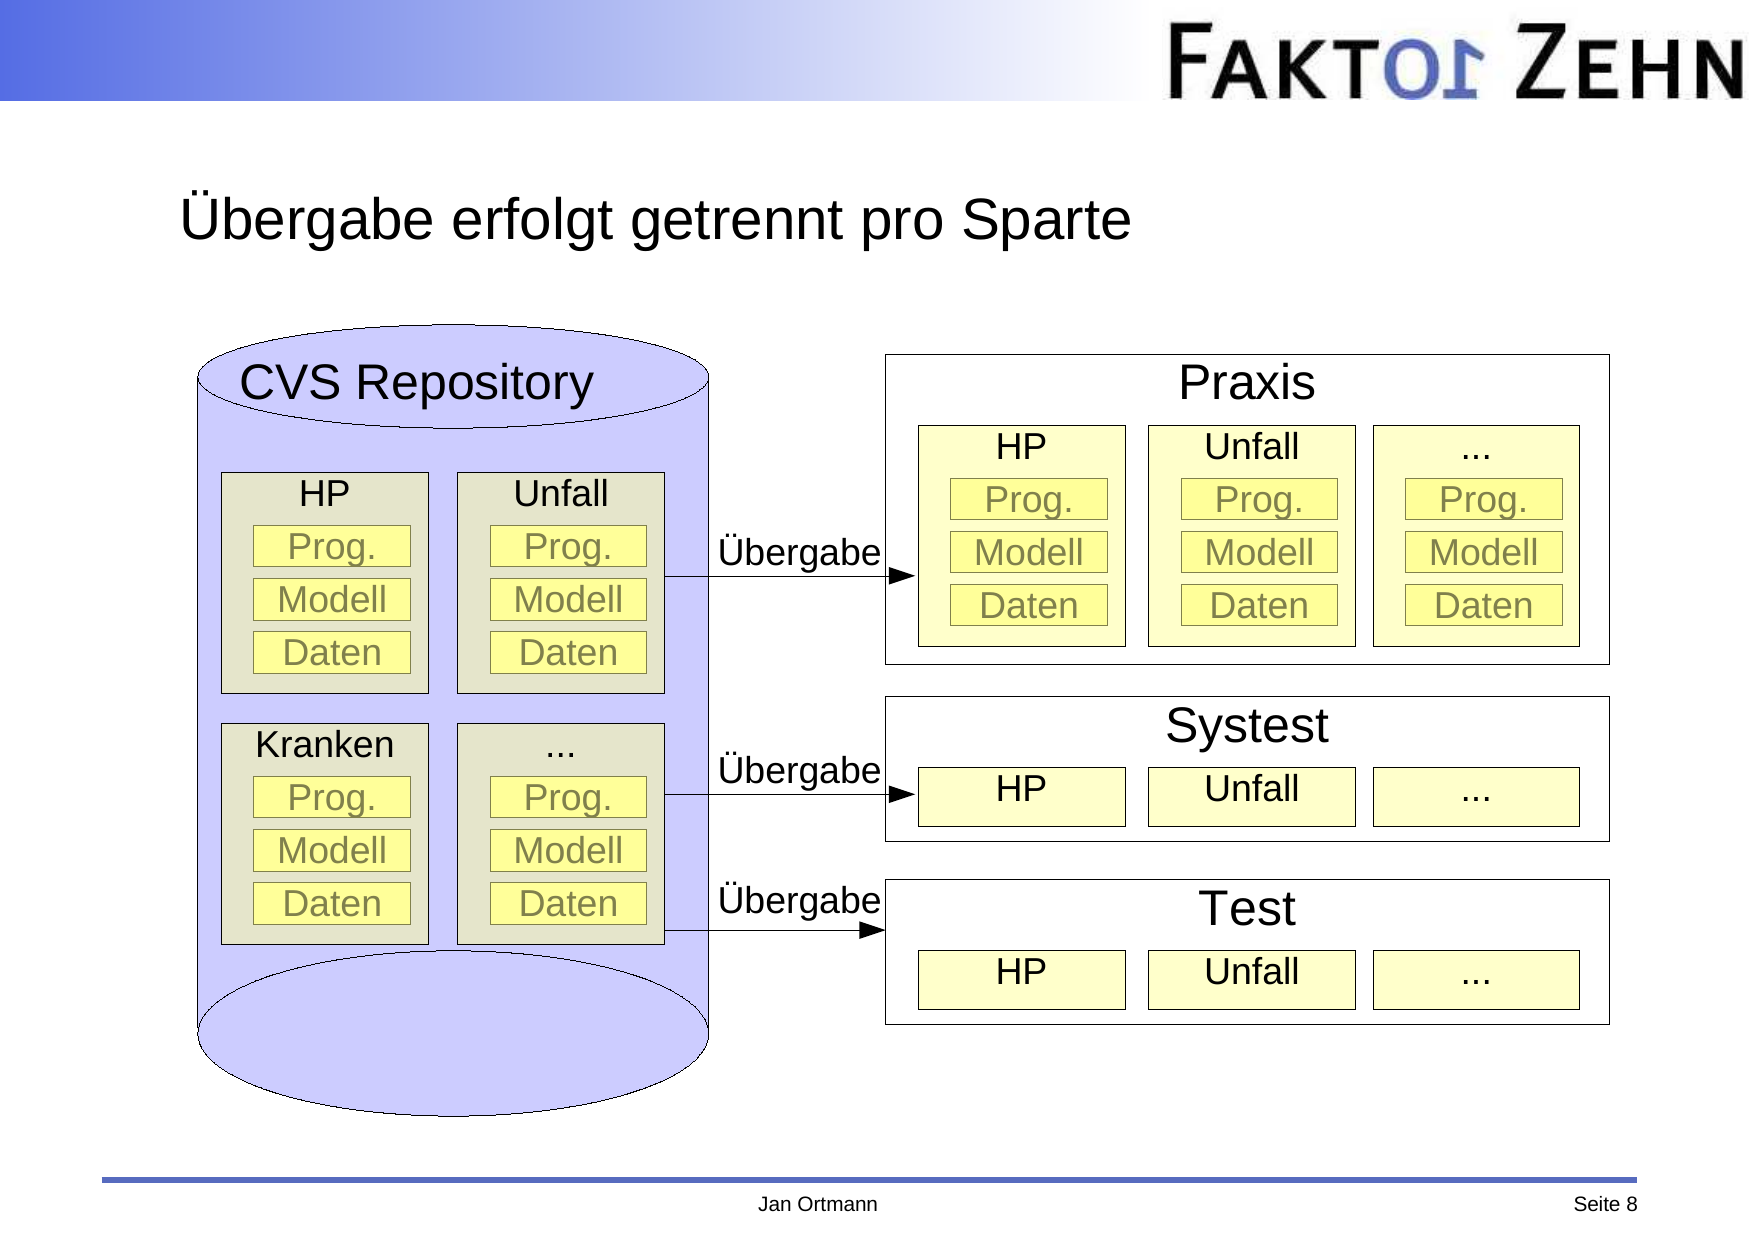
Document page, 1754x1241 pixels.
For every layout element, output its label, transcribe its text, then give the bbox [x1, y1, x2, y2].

text_box Systest [885, 696, 1610, 842]
text_box Unfall [1148, 425, 1356, 647]
text_box [665, 795, 709, 930]
text_box Übergabe [717, 531, 895, 574]
picture [1162, 7, 1752, 100]
text_box ... [1373, 950, 1580, 1010]
text_box ... [1373, 425, 1580, 647]
text_box Praxis [885, 354, 1610, 665]
title Übergabe erfolgt getrennt pro Sparte [179, 142, 1576, 296]
text_box Test [885, 879, 1610, 1025]
text_box Übergabe [717, 750, 895, 793]
text_box ... [1373, 767, 1580, 827]
text_box ... [457, 723, 665, 945]
text_box HP [221, 472, 429, 694]
text_box Unfall [1148, 767, 1356, 827]
text_box HP [918, 425, 1126, 647]
text_box HP [918, 767, 1126, 827]
text_box Übergabe [717, 879, 895, 923]
text_box Kranken [221, 723, 429, 945]
text_box Unfall [457, 472, 665, 694]
text_box [197, 324, 709, 1117]
text_box HP [918, 950, 1126, 1010]
text_box Unfall [1148, 950, 1356, 1010]
text_box CVS Repository [239, 354, 609, 411]
